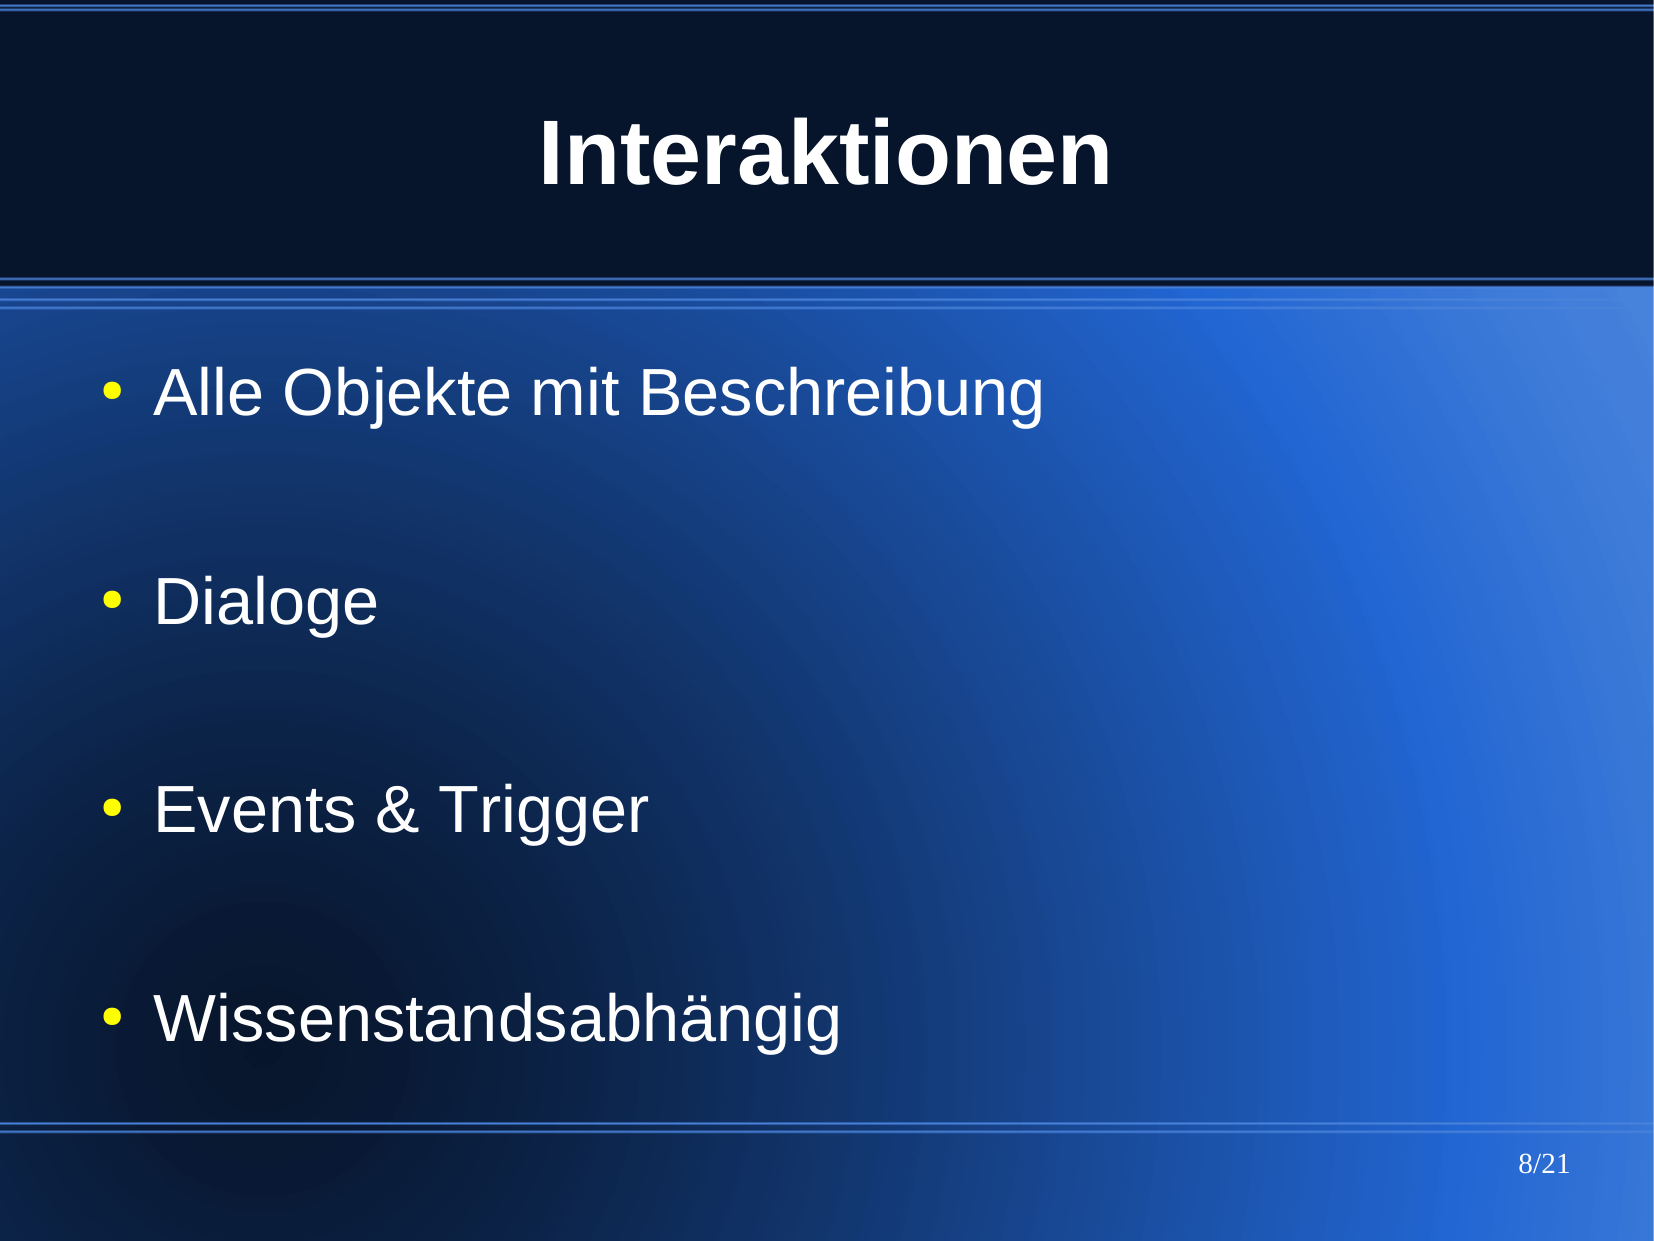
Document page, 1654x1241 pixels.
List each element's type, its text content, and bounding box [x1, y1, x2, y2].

picture [0, 0, 1654, 1241]
list Alle Objekte mit Beschreibung Dialoge Events & Trigger Wissenstandsabhängig [82, 355, 1571, 1058]
title Interaktionen [82, 49, 1571, 257]
